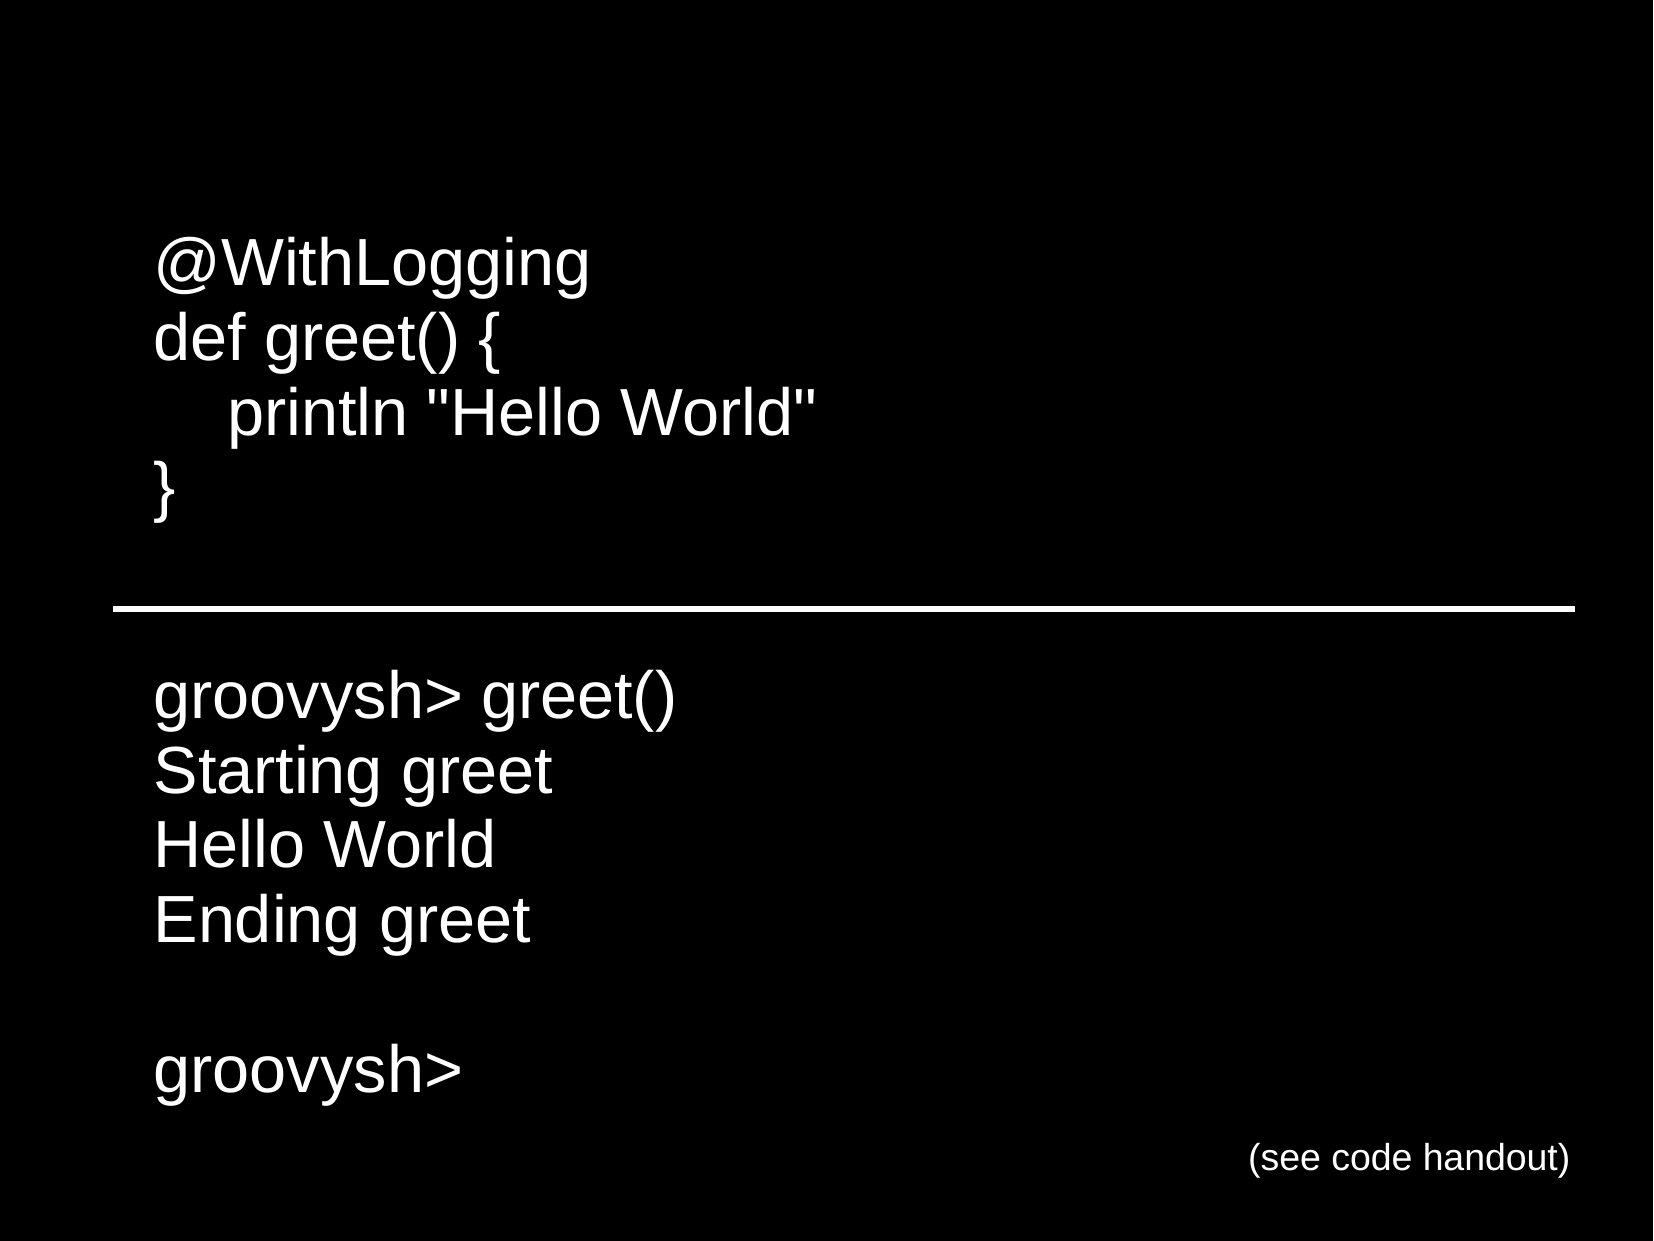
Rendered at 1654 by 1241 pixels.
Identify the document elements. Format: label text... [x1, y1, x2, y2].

list @WithLogging def greet() { println "Hello World" } groovysh> greet() Starting greet Hello World Ending greet groovysh> (see code handout) [82, 225, 1571, 1179]
